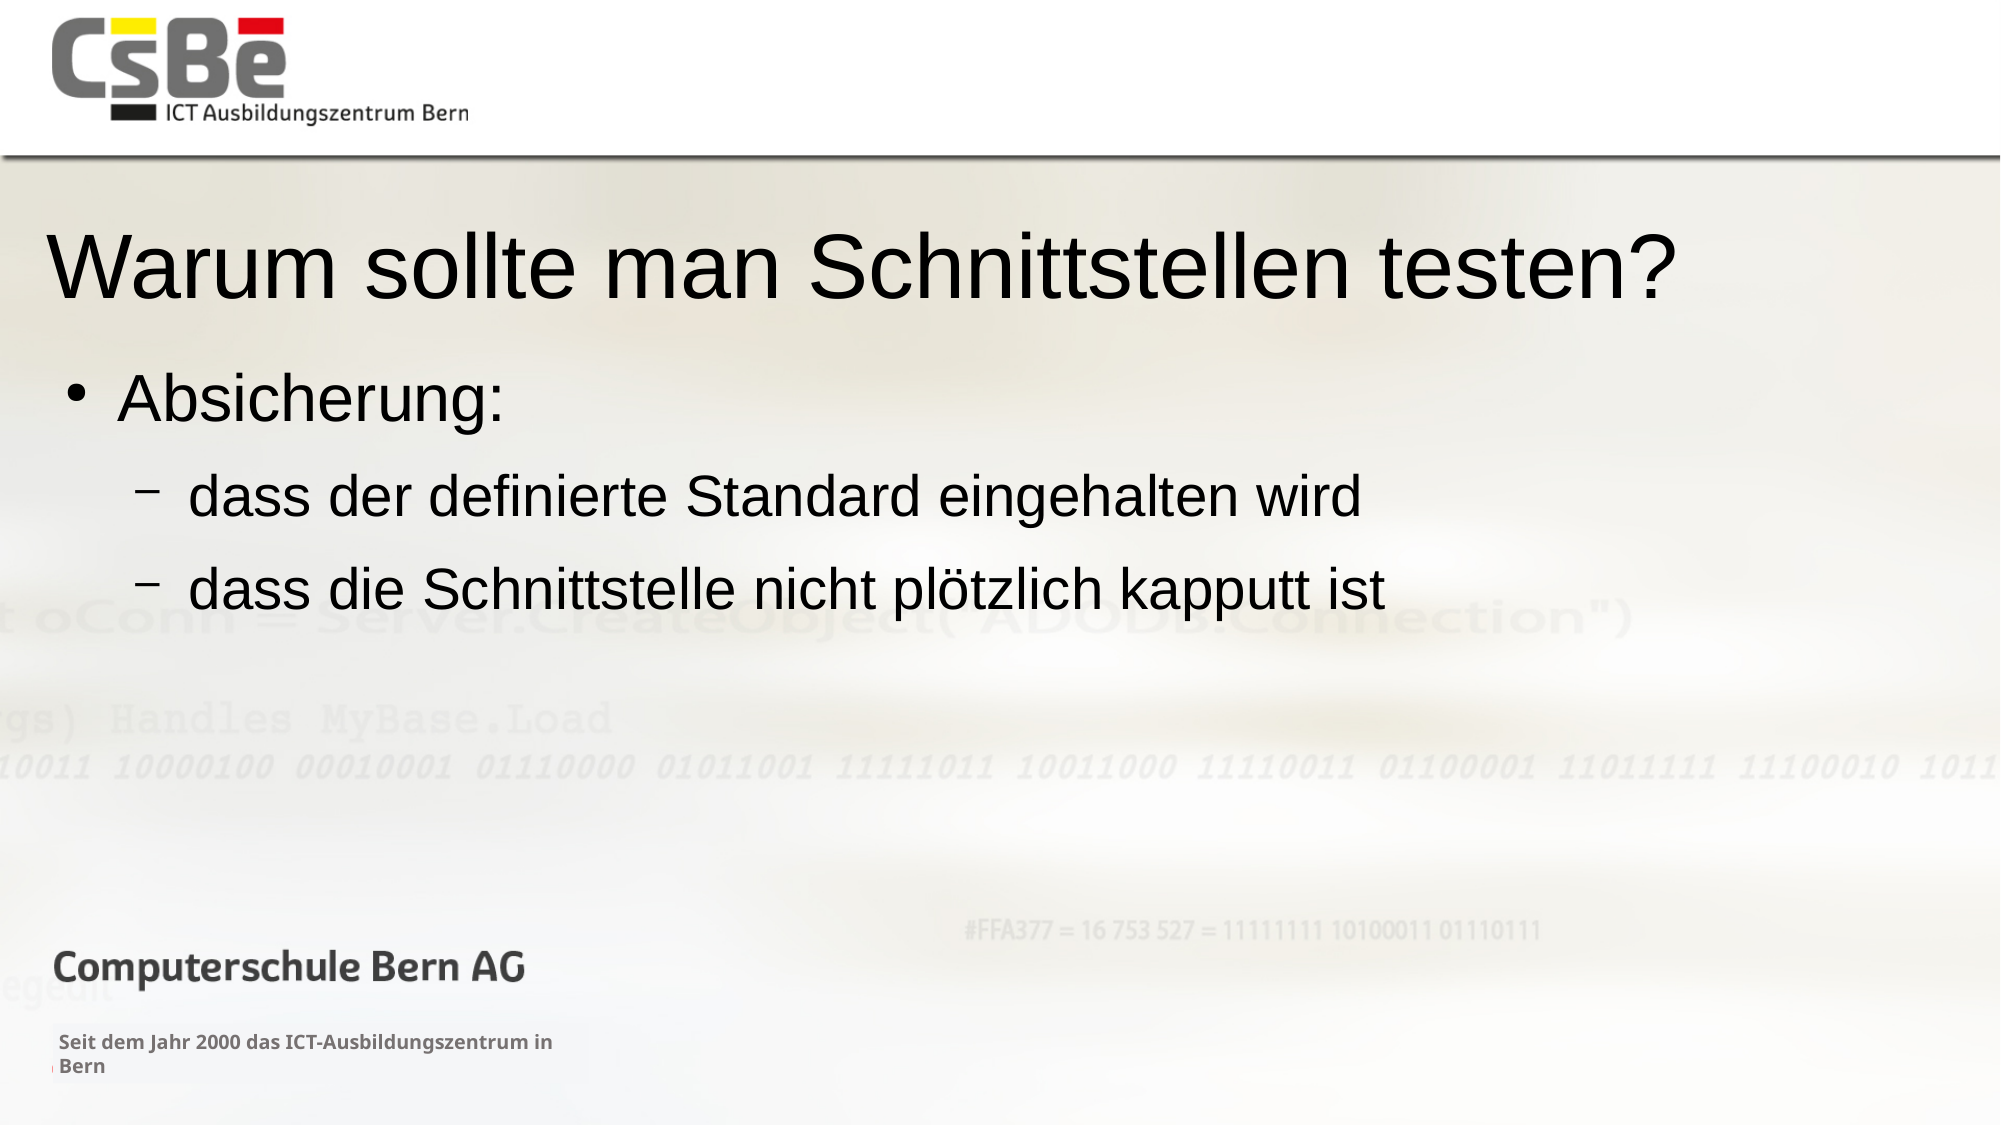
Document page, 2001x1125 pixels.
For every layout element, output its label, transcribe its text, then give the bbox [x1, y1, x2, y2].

list Absicherung: dass der definierte Standard eingehalten wird dass die Schnittstelle nicht plötzlich kapputt ist [46, 355, 1920, 886]
picture [0, 0, 2001, 1125]
list Warum sollte man Schnittstellen testen? [46, 206, 1920, 355]
